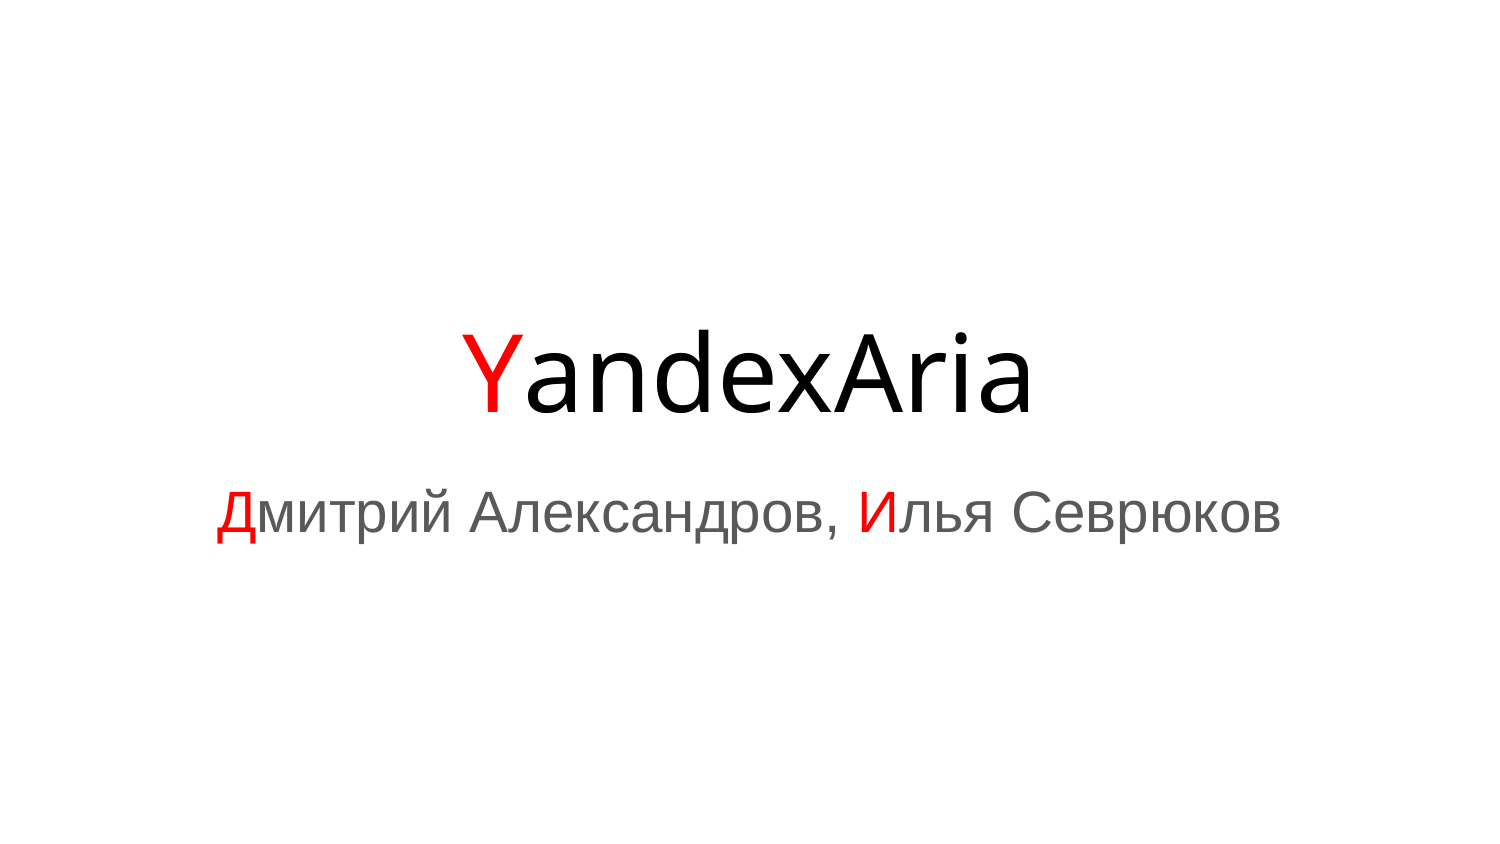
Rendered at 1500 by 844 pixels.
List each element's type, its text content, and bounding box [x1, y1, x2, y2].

title YandexAria [51, 122, 1449, 459]
subtitle Дмитрий Александров, Илья Севрюков [51, 464, 1449, 595]
